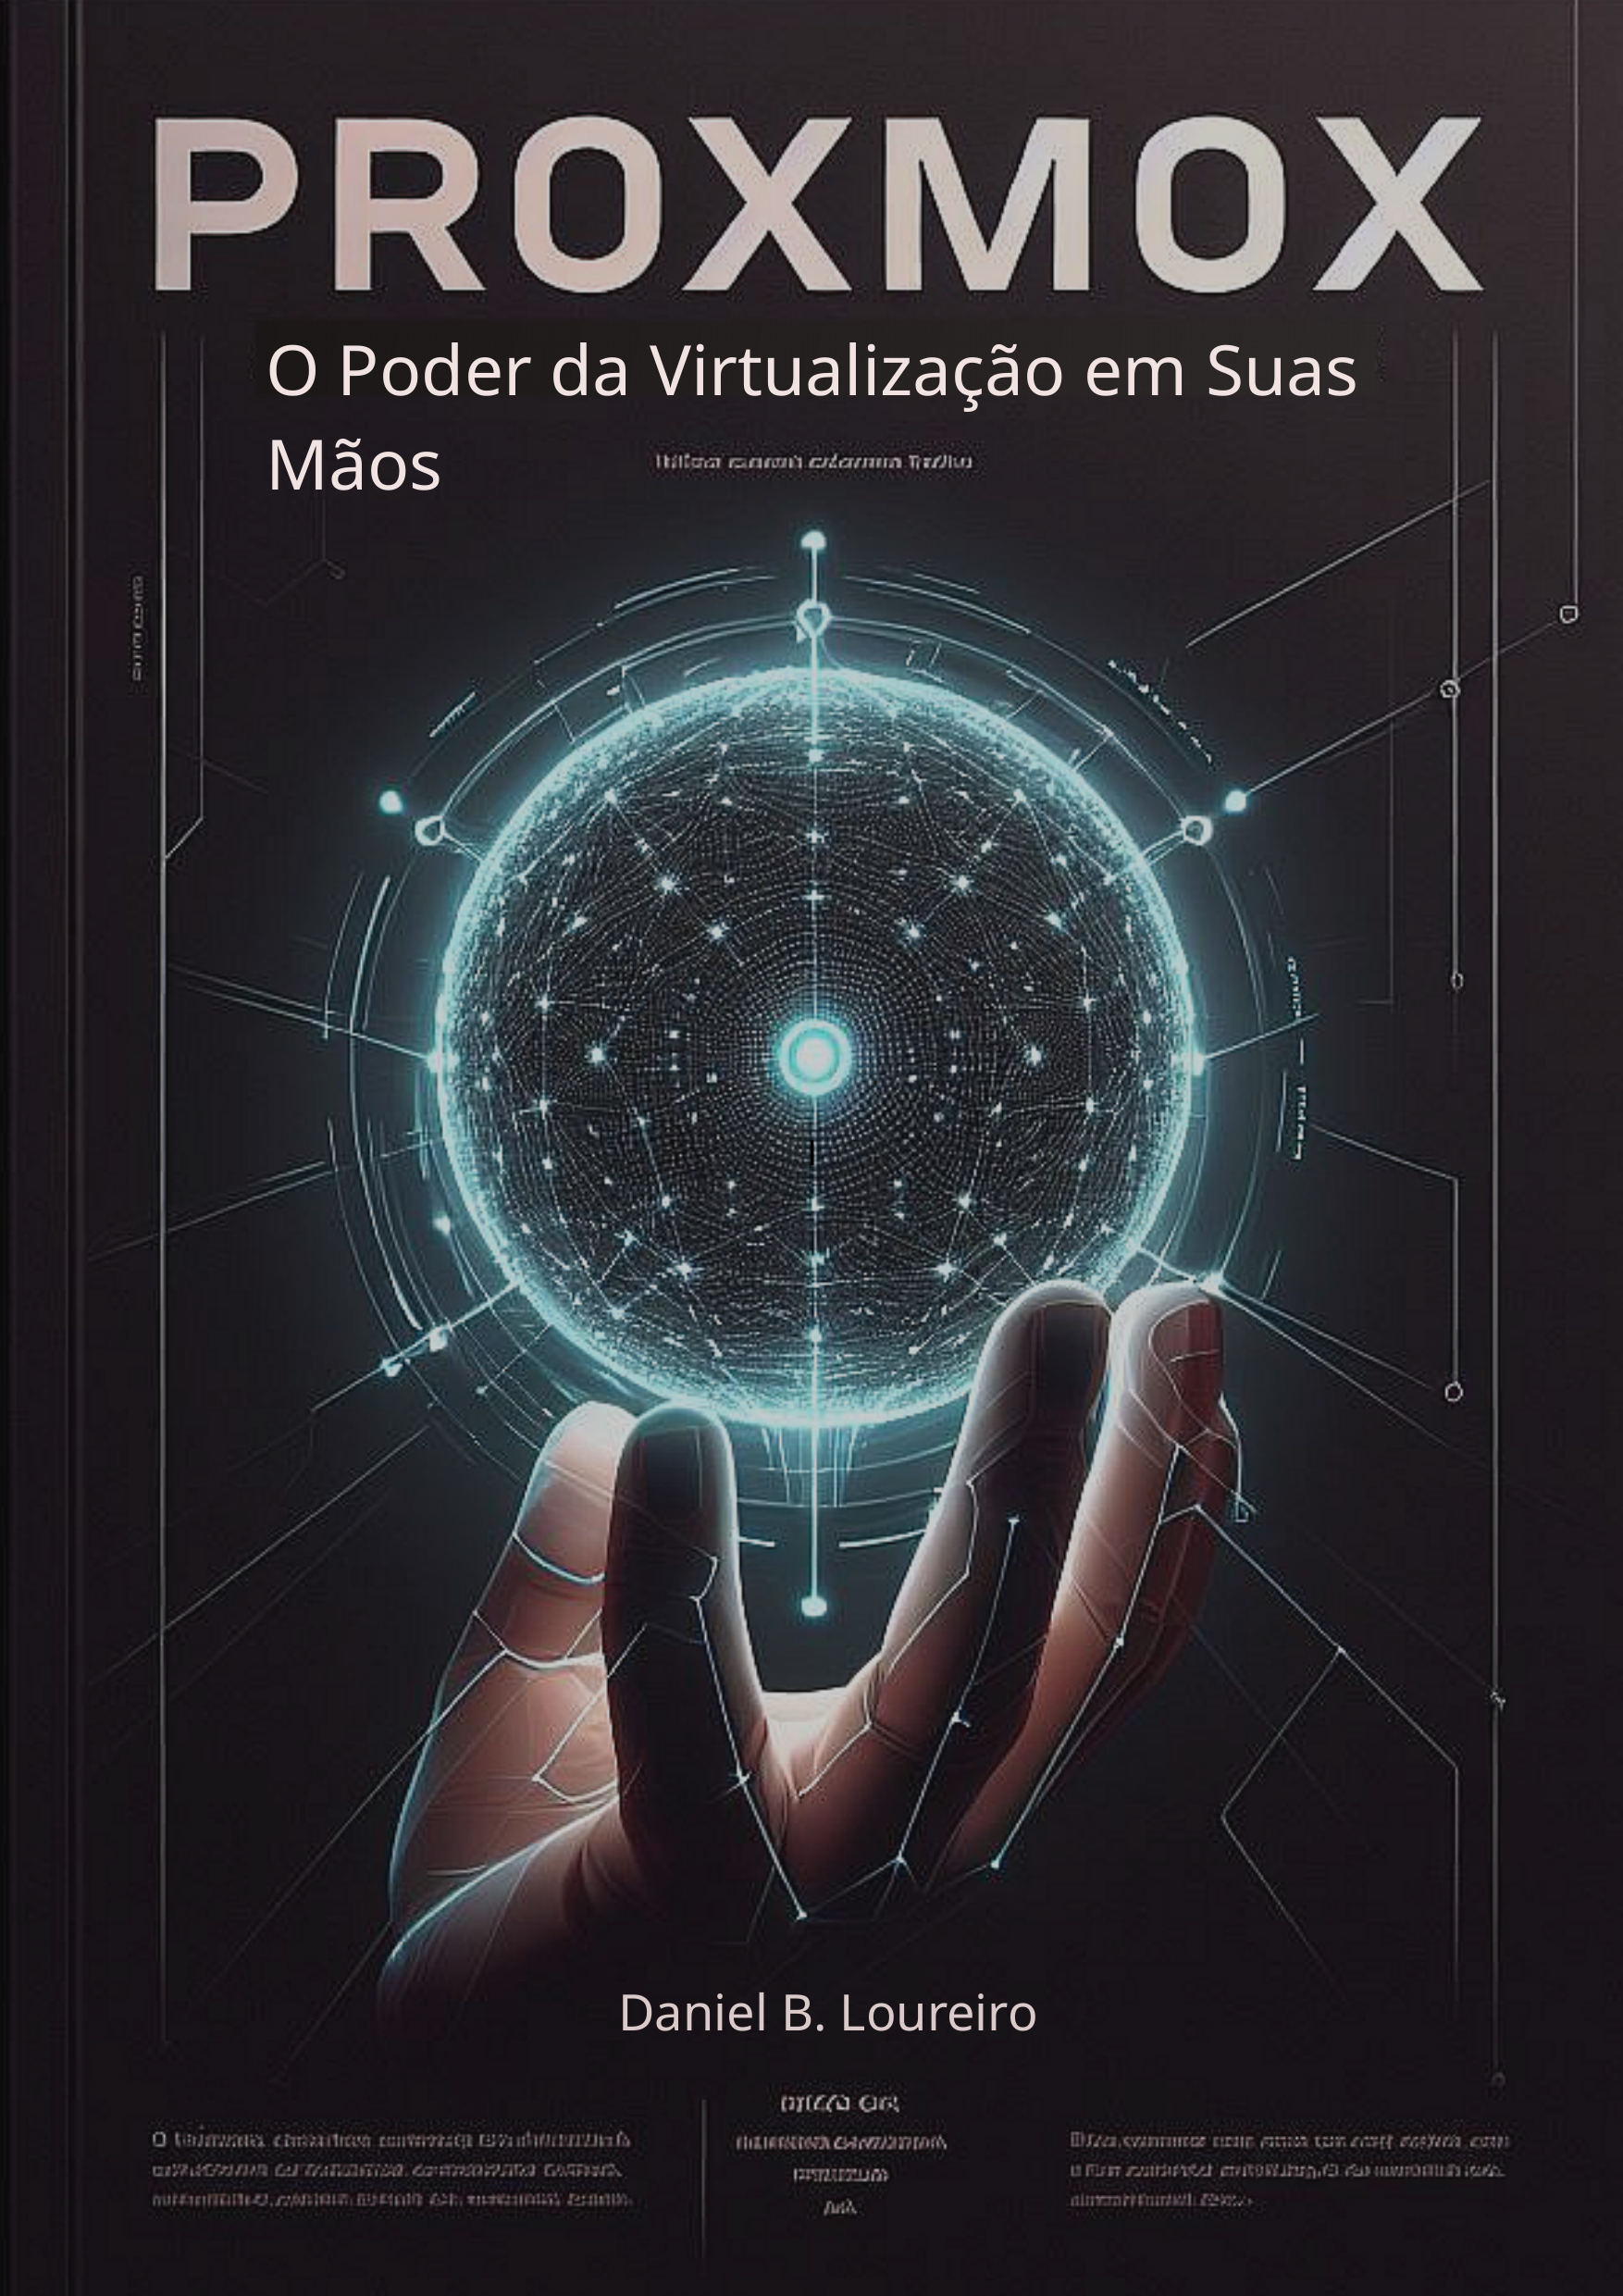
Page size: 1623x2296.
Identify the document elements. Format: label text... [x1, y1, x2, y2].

text_box Daniel B. Loureiro [501, 1969, 1157, 2069]
text_box O Poder da Virtualização em Suas Mãos [252, 314, 1425, 414]
picture [0, 0, 1623, 2296]
